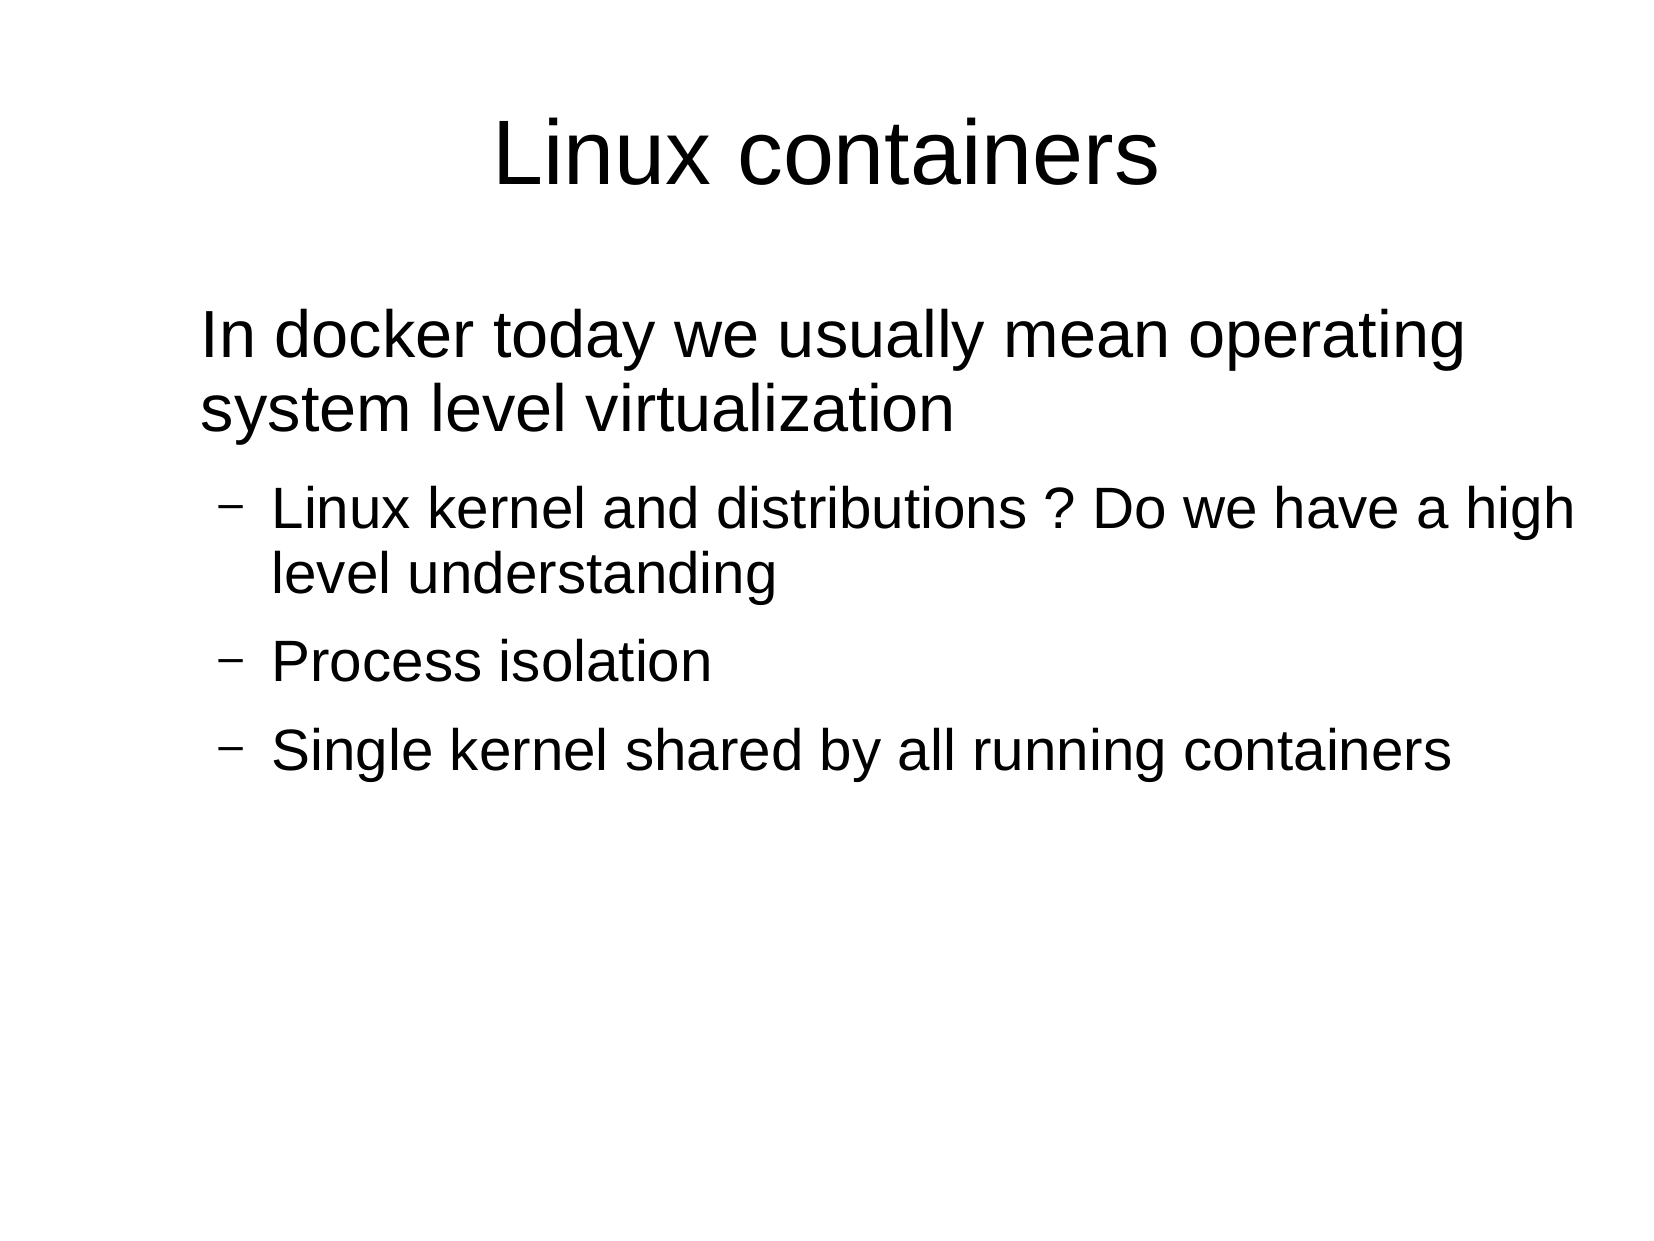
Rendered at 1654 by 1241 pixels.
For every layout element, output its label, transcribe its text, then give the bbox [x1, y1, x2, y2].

list In docker today we usually mean operating system level virtualization Linux kernel and distributions ? Do we have a high level understanding Process isolation Single kernel shared by all running containers [129, 296, 1619, 1016]
title Linux containers [82, 49, 1571, 257]
